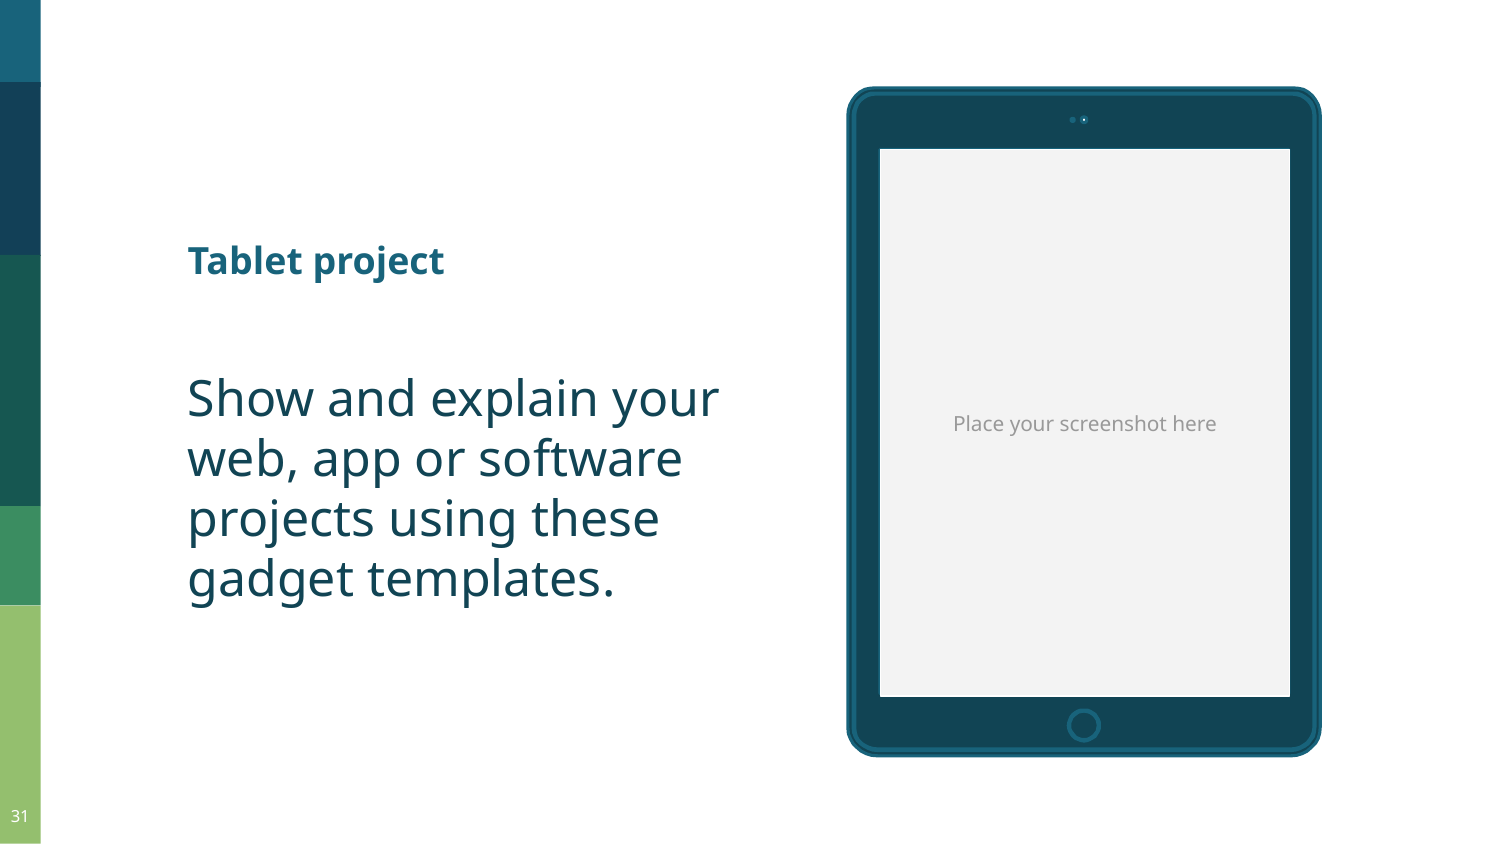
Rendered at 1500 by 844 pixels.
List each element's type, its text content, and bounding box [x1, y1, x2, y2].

text_box [847, 87, 1321, 756]
list Tablet project Show and explain your web, app or software projects using these gadget templates. [172, 80, 748, 764]
slide_number <number> [0, 790, 49, 844]
text_box Place your screenshot here [880, 149, 1290, 697]
